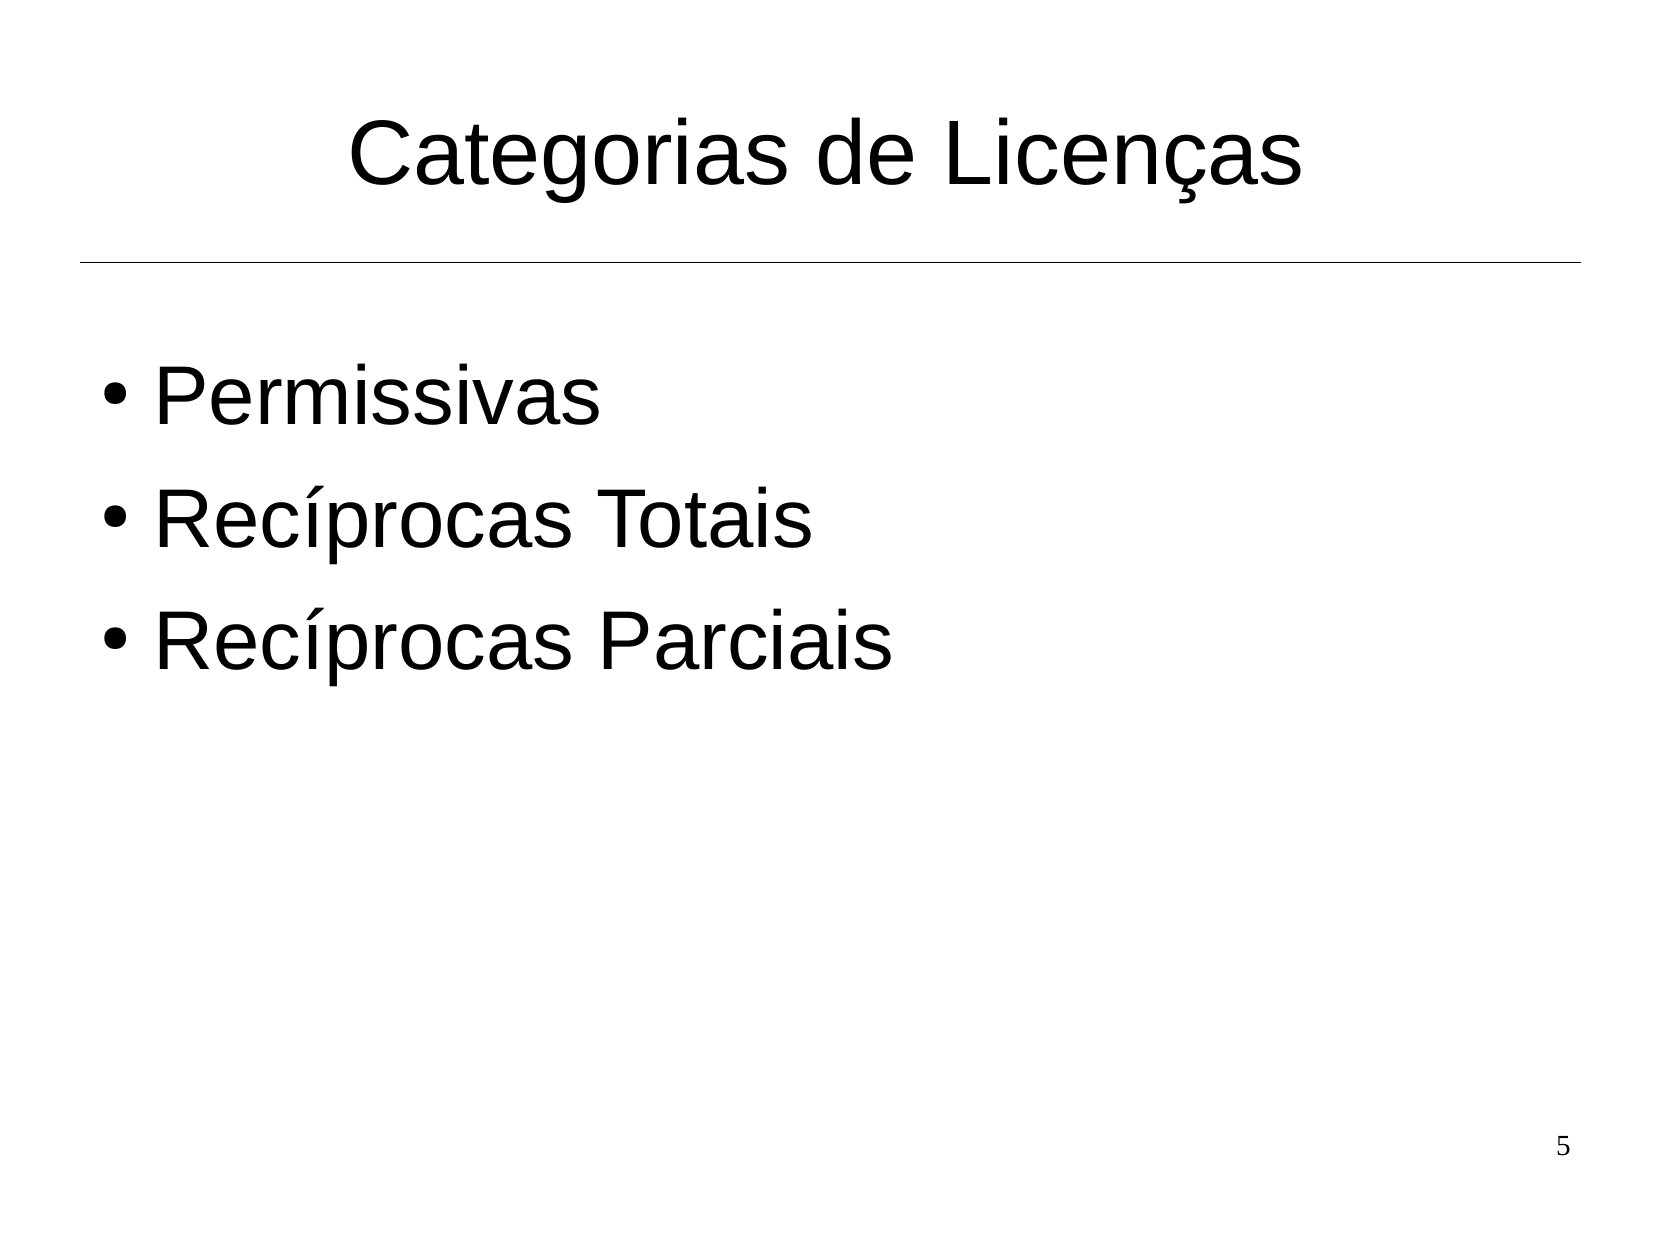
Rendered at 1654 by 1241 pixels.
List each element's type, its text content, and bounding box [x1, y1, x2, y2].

list Permissivas Recíprocas Totais Recíprocas Parciais [82, 349, 1571, 1095]
title Categorias de Licenças [82, 56, 1571, 250]
